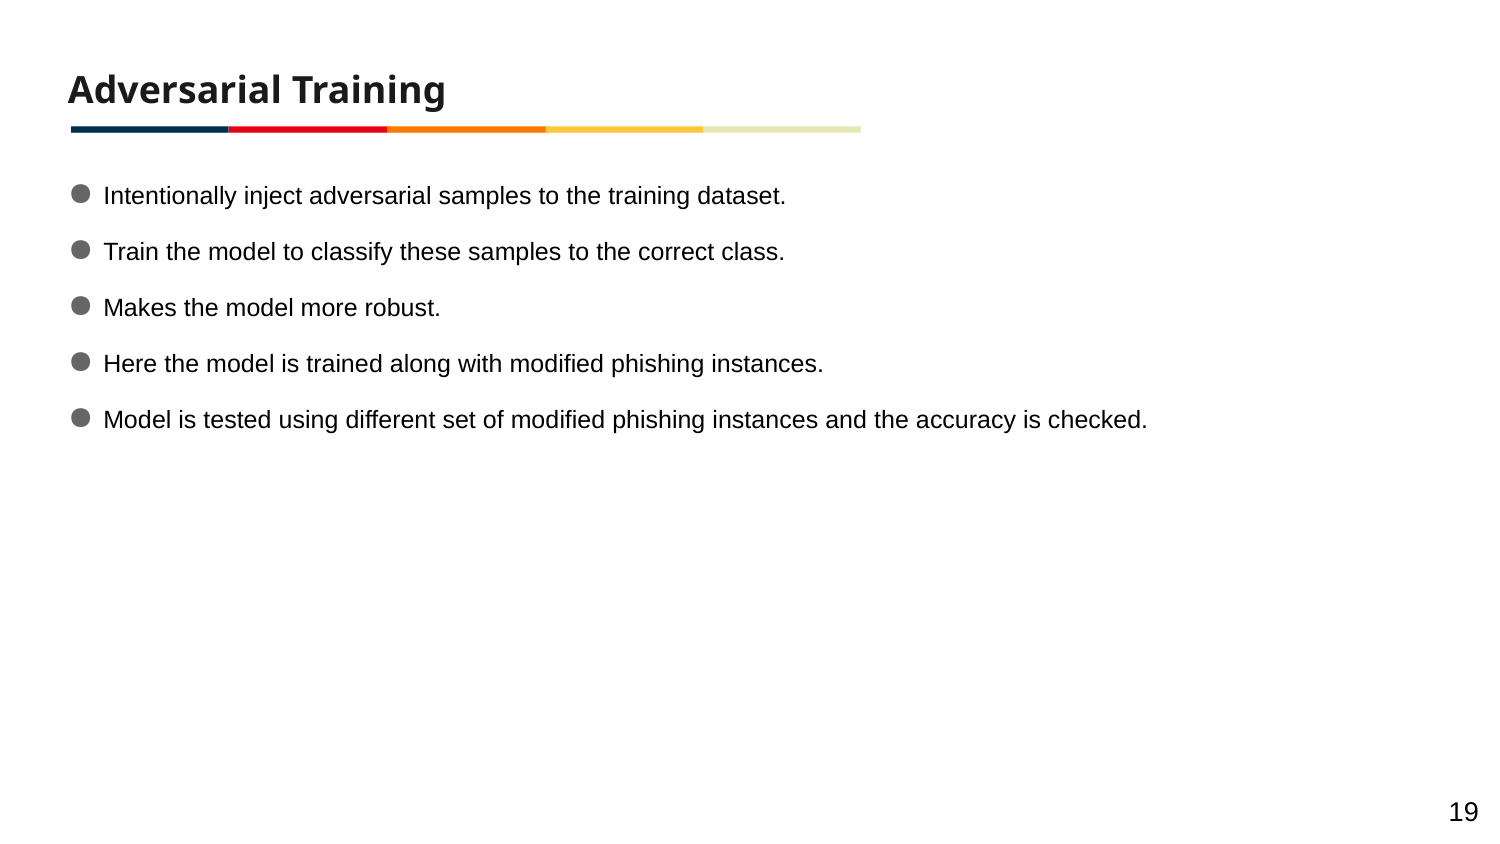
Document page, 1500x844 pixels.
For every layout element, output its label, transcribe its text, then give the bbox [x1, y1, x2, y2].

text_box Adversarial Training [53, 59, 1300, 116]
slide_number <number> [1403, 779, 1494, 844]
text_box Intentionally inject adversarial samples to the training dataset. Train the model to classify these samples to the correct class. Makes the model more robust. Here the model is trained along with modified phishing instances. Model is tested using different set of modified phishing instances and the accuracy is checked. [53, 116, 1471, 749]
